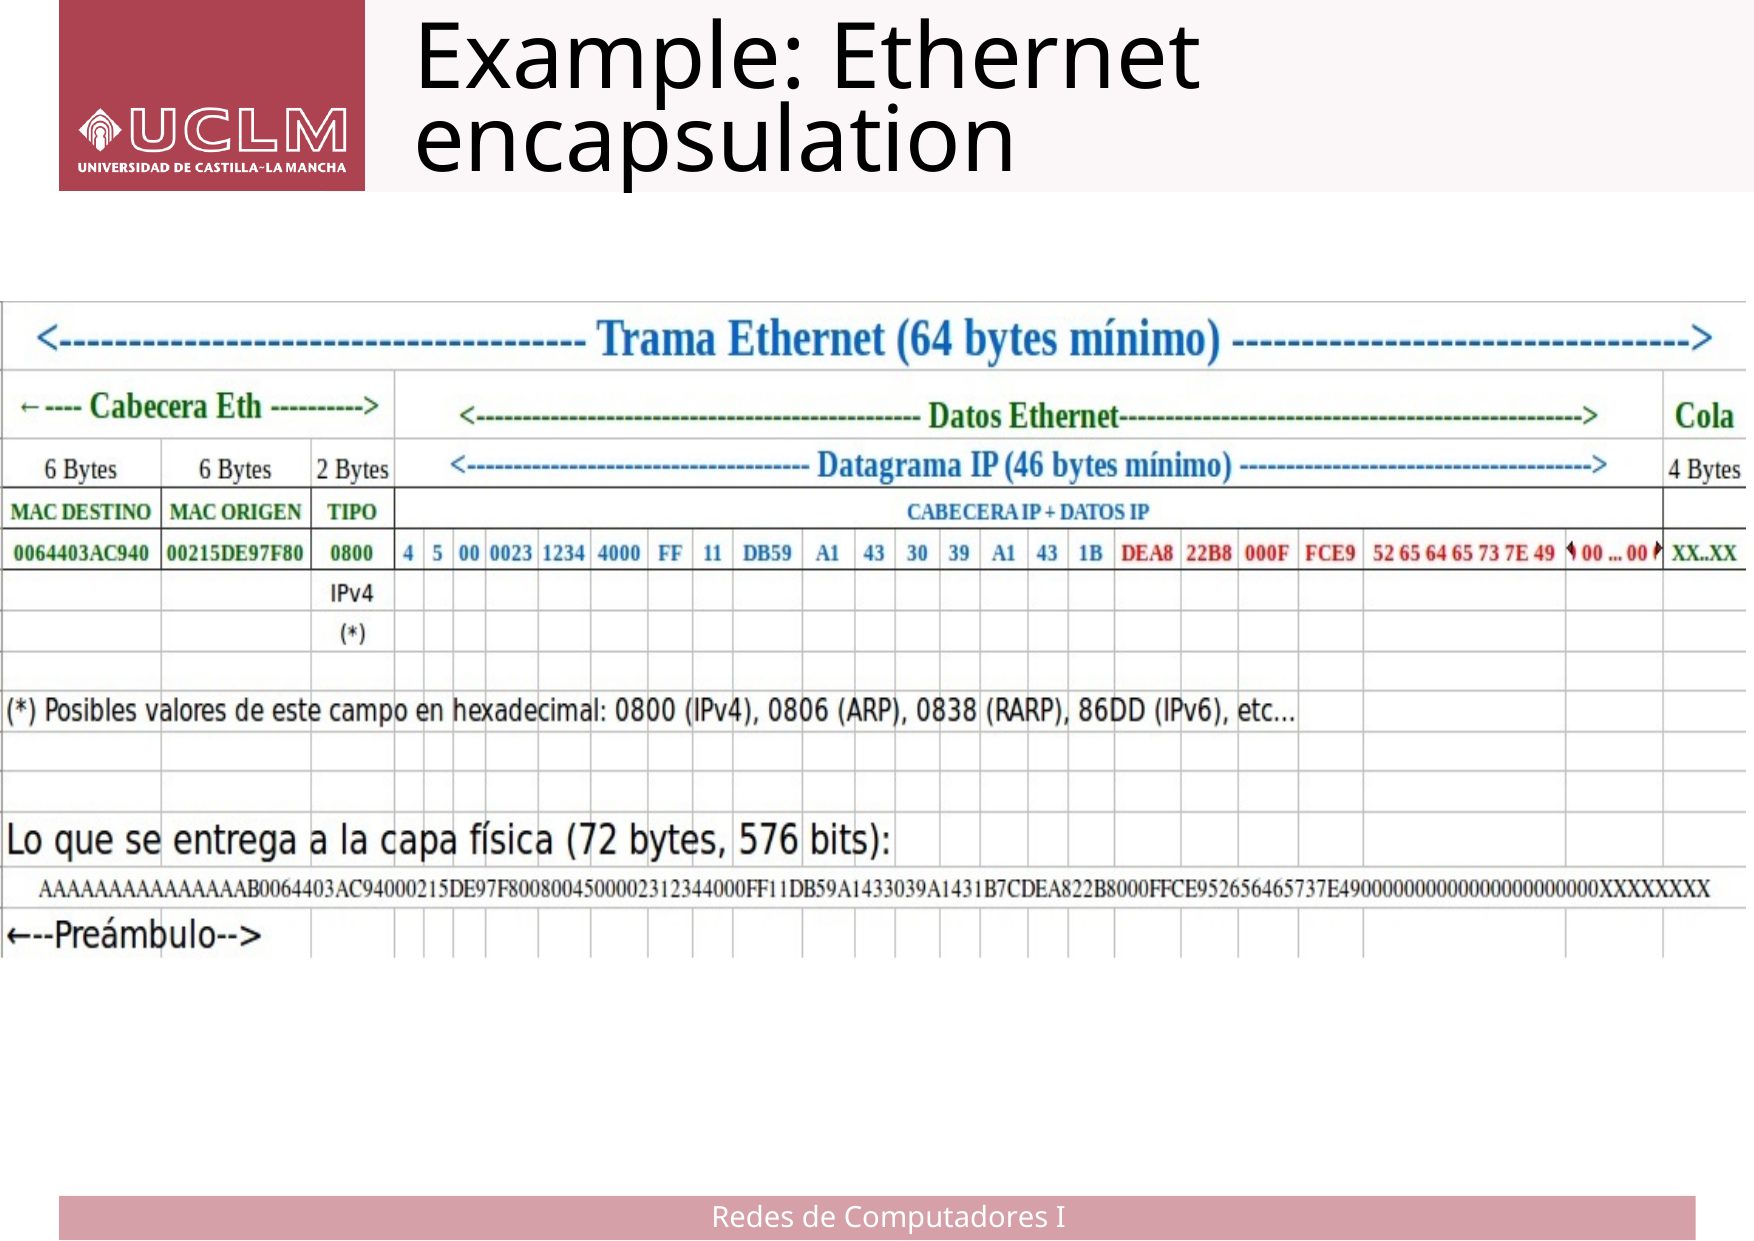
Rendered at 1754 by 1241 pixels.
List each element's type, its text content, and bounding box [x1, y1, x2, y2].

picture [59, 0, 365, 191]
picture [0, 301, 1746, 966]
text_box Redes de Computadores I [607, 1201, 1161, 1232]
text_box Example: Ethernet encapsulation [413, 0, 1667, 198]
